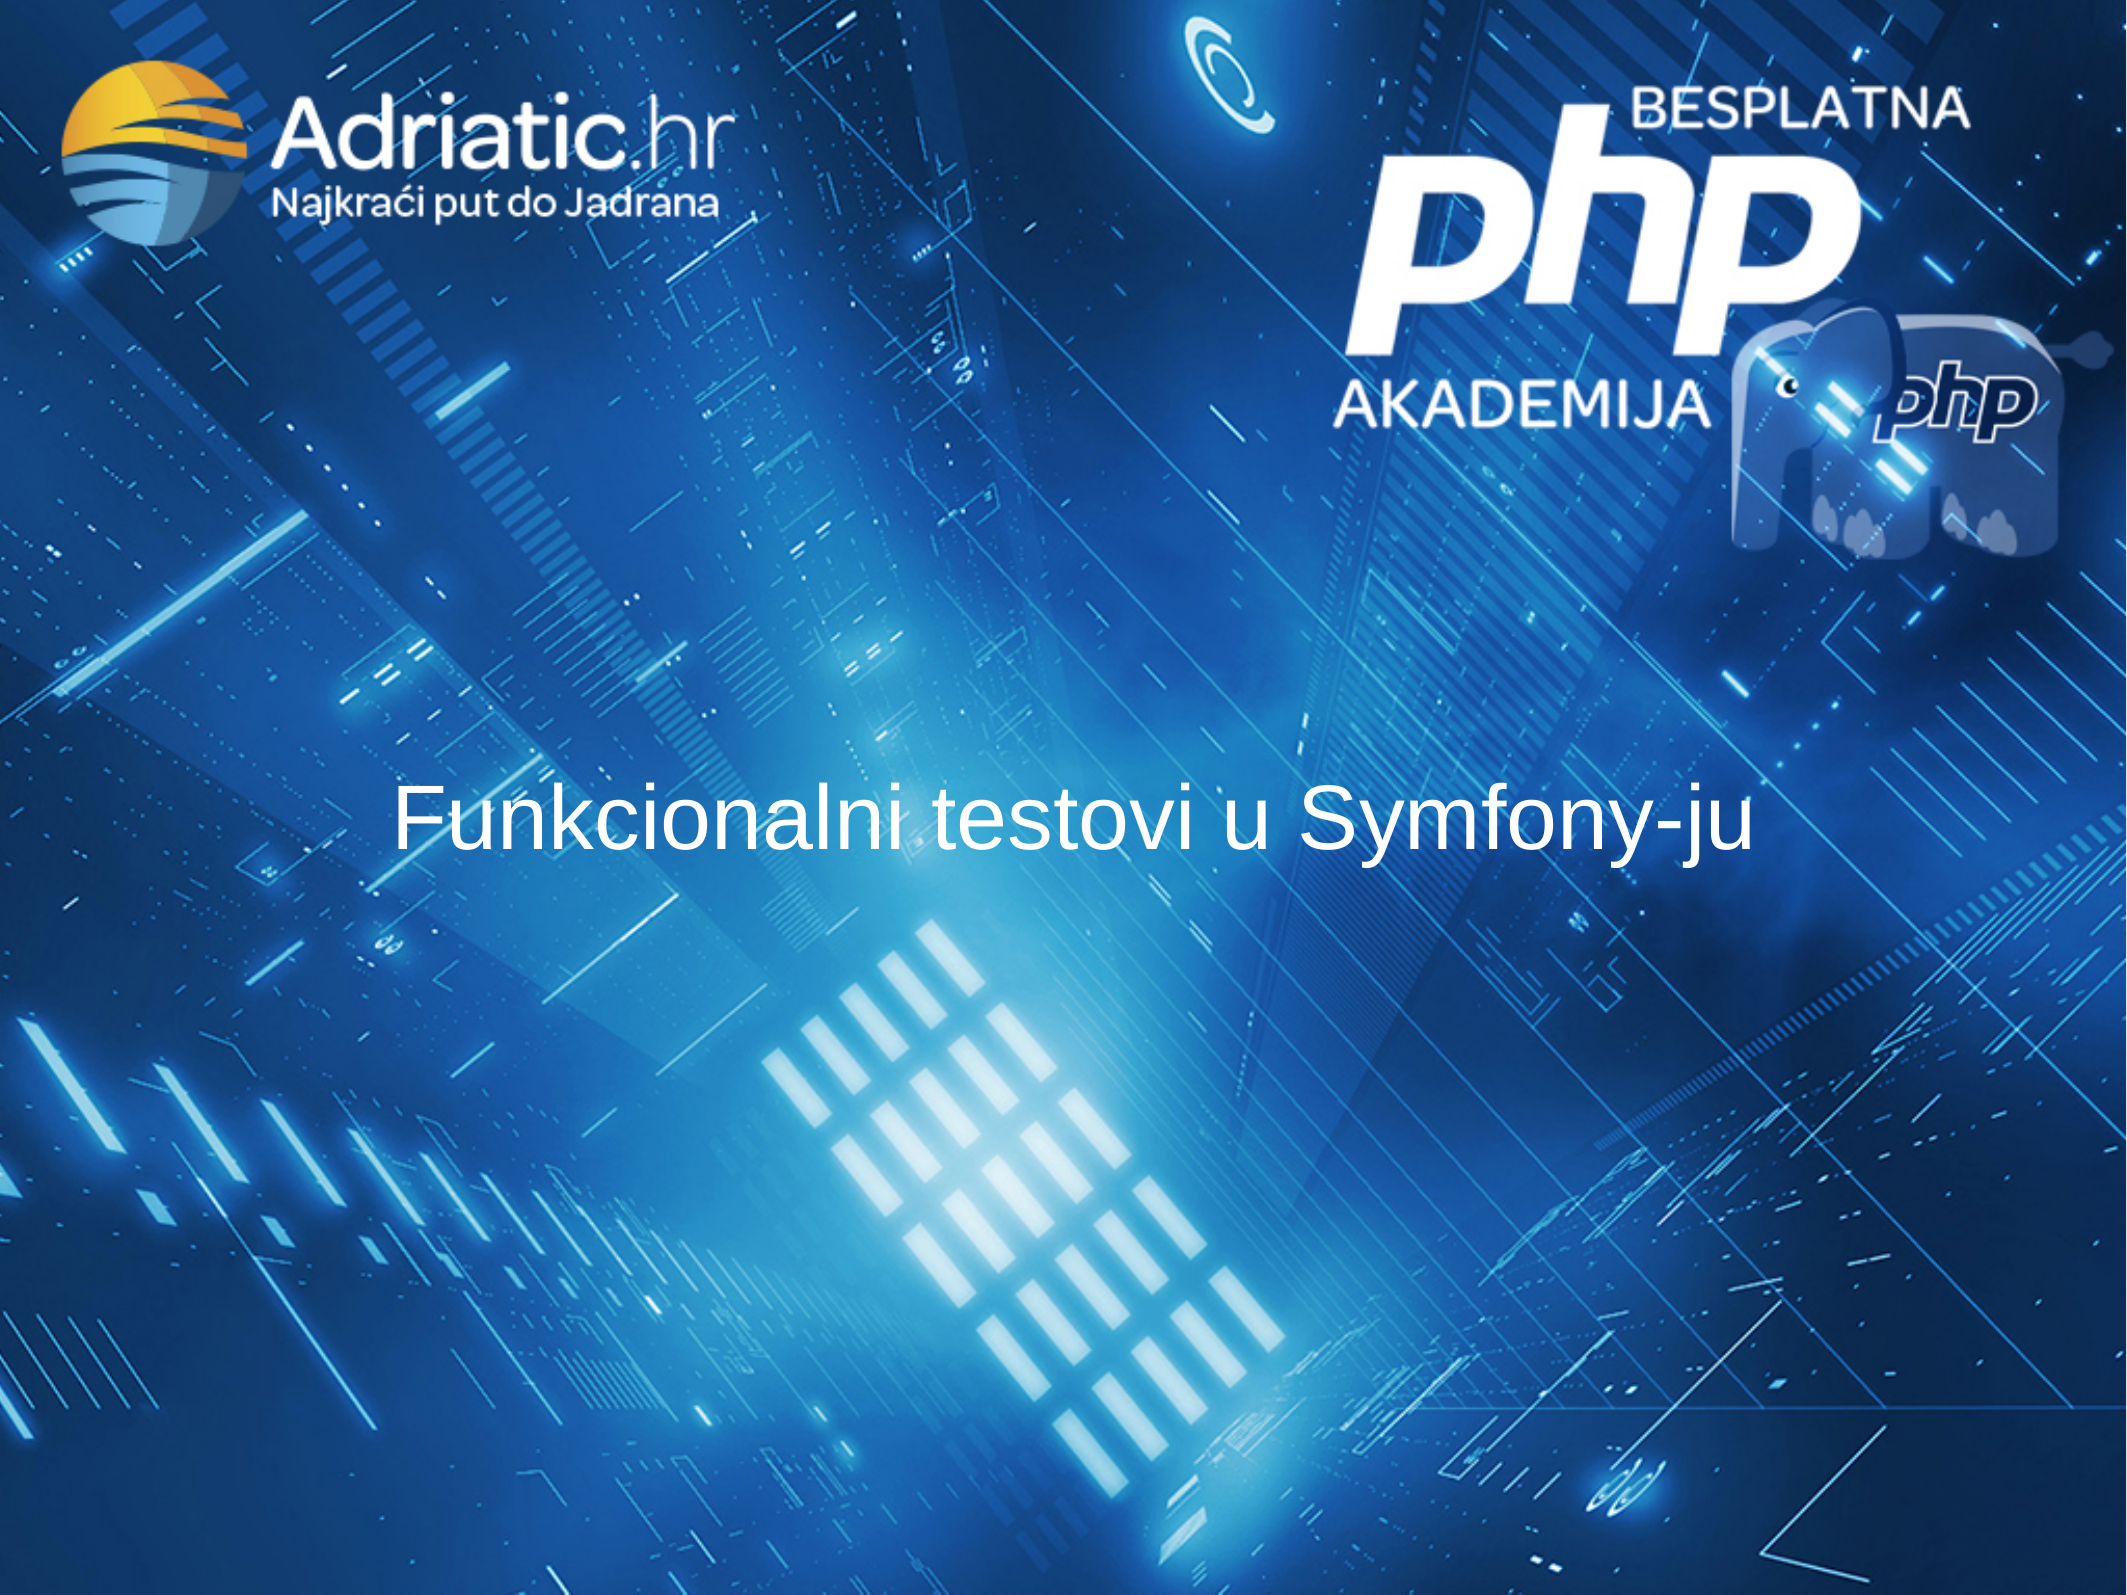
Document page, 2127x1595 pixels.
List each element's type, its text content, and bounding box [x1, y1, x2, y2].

title Funkcionalni testovi u Symfony-ju [118, 685, 2032, 952]
picture [0, 0, 2127, 1595]
